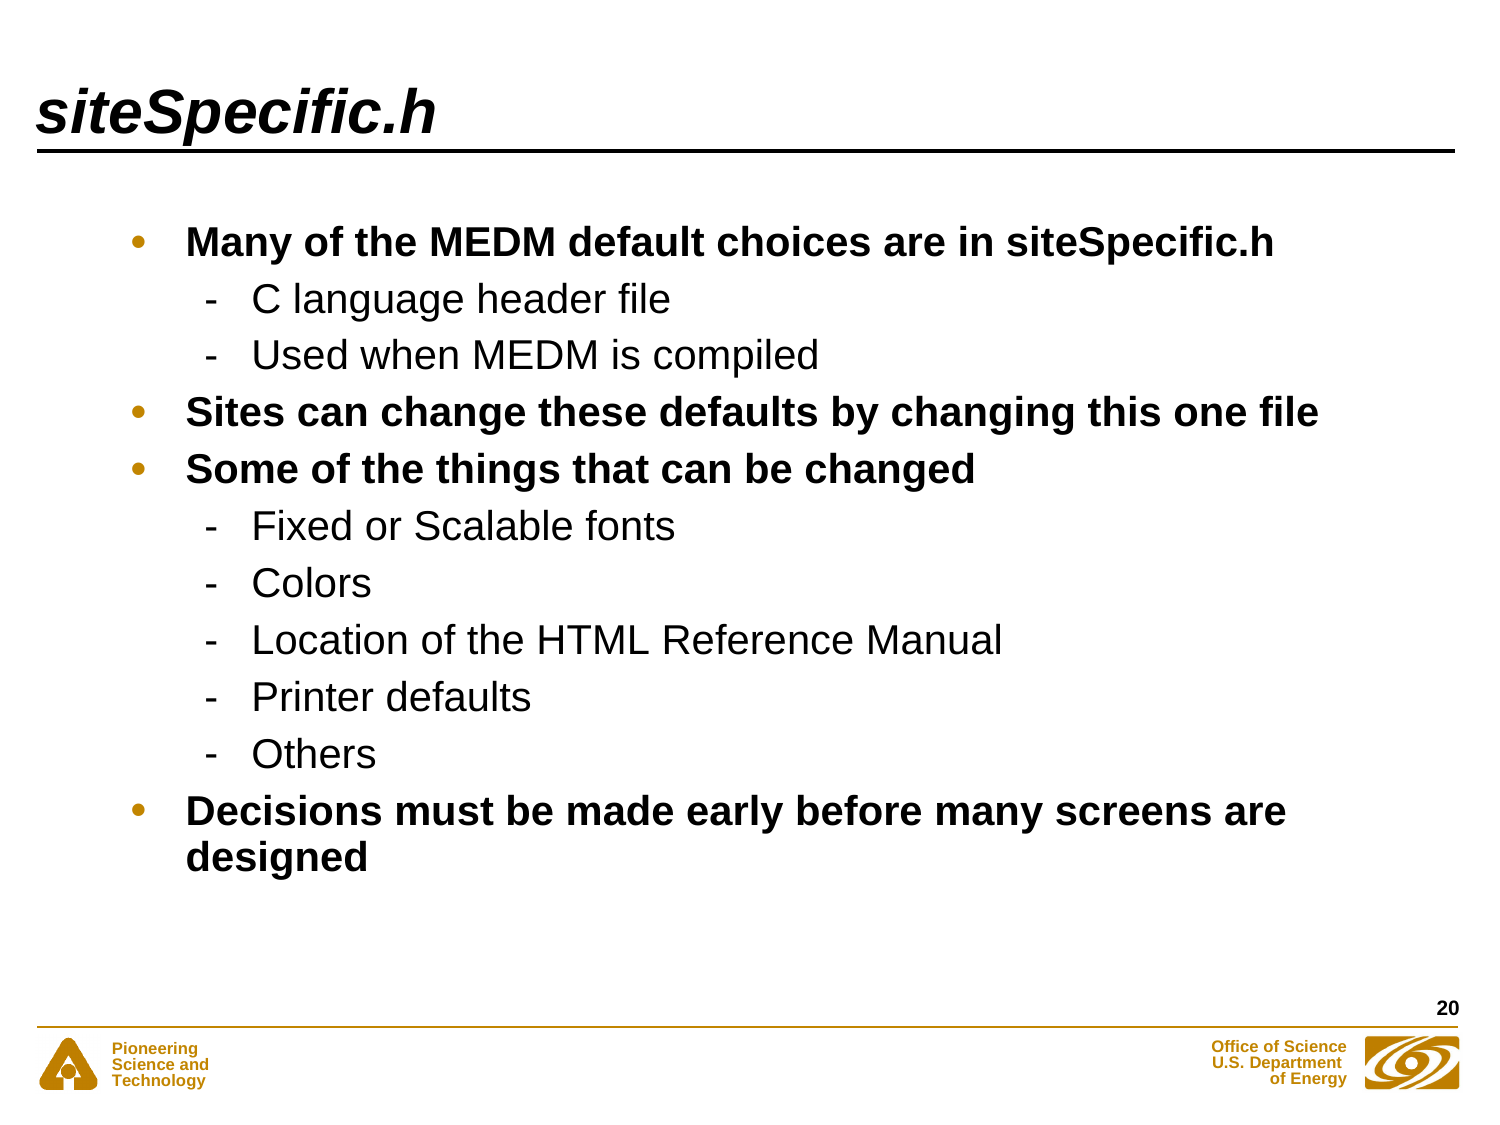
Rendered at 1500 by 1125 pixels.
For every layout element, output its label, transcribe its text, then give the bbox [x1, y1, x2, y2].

title siteSpecific.h [21, 75, 1459, 154]
picture [35, 1034, 101, 1094]
list Many of the MEDM default choices are in siteSpecific.h C language header file Used when MEDM is compiled Sites can change these defaults by changing this one file Some of the things that can be changed Fixed or Scalable fonts Colors Location of the HTML Reference Manual Printer defaults Others Decisions must be made early before many screens are designed [114, 210, 1459, 985]
picture [1362, 1032, 1463, 1093]
